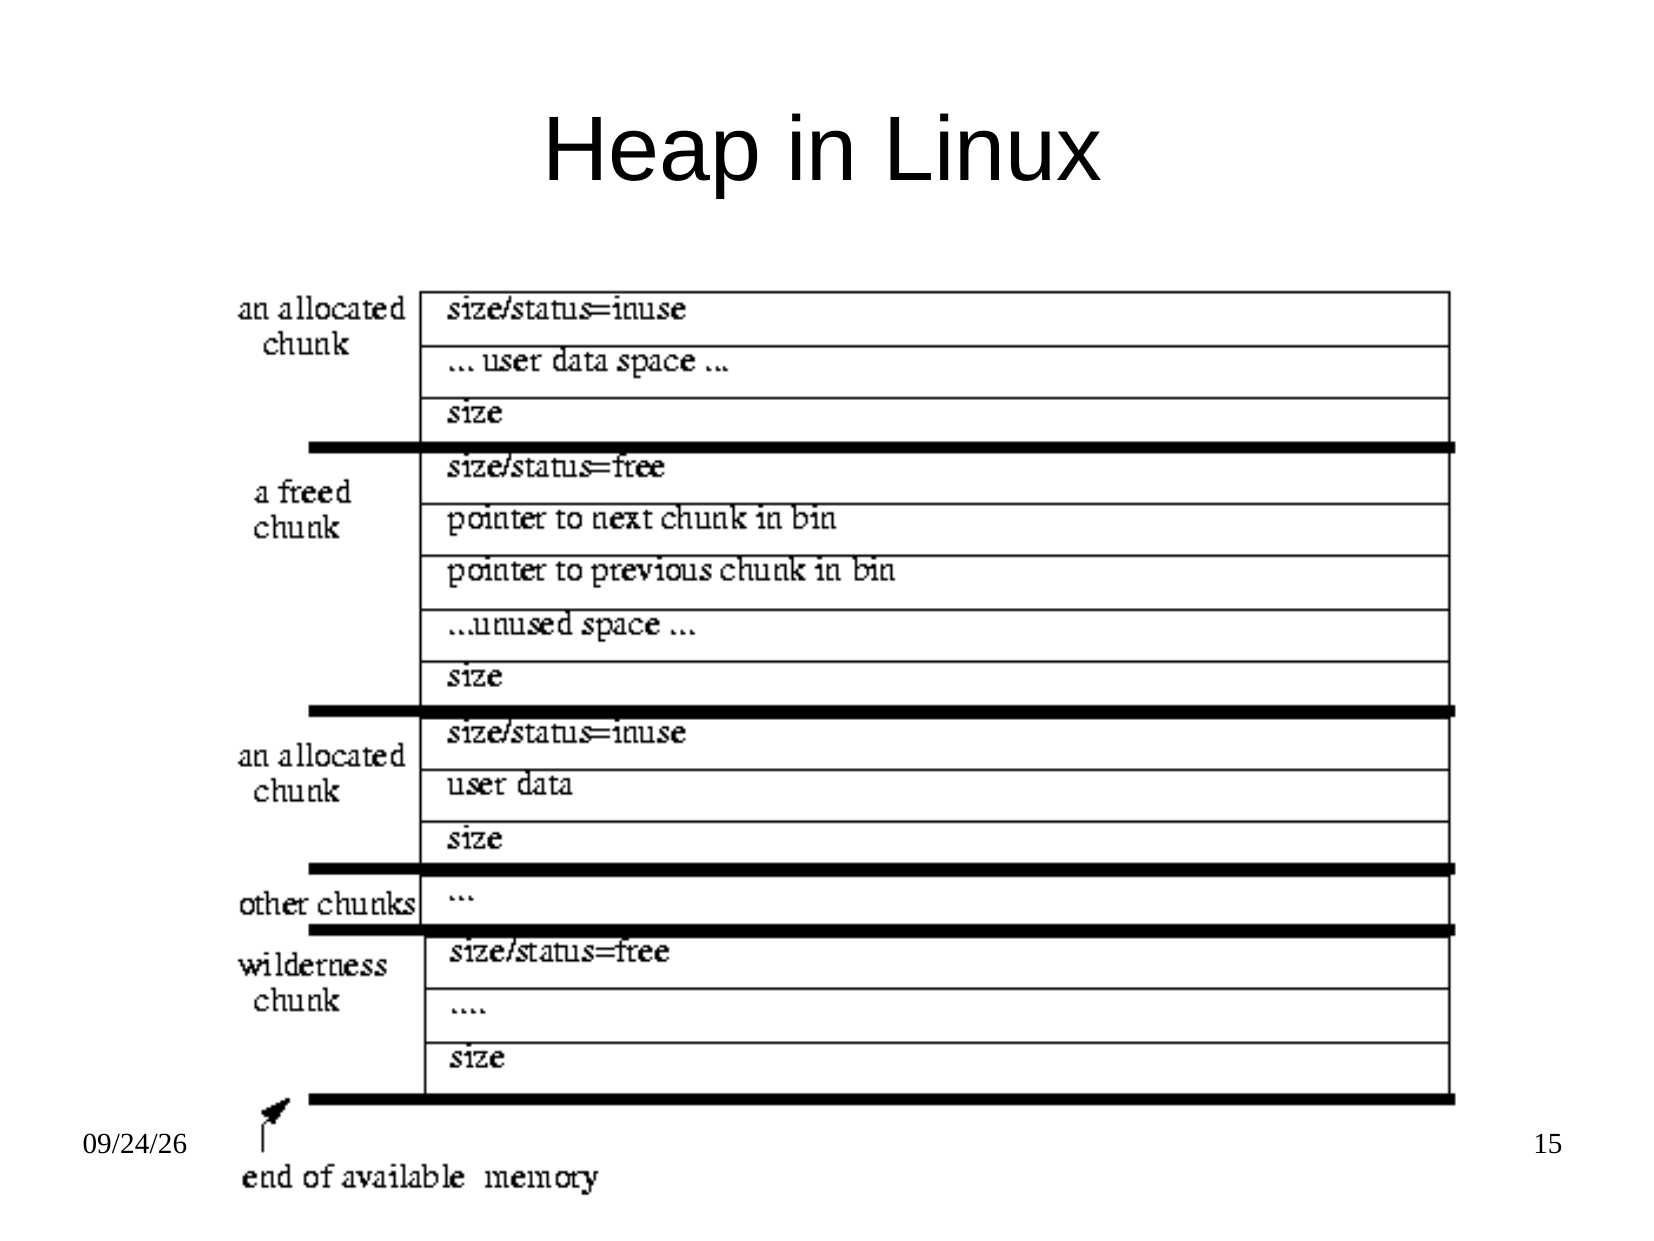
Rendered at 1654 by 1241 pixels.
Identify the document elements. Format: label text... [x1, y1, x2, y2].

title Heap in Linux [82, 49, 1563, 249]
picture [234, 287, 1463, 1201]
